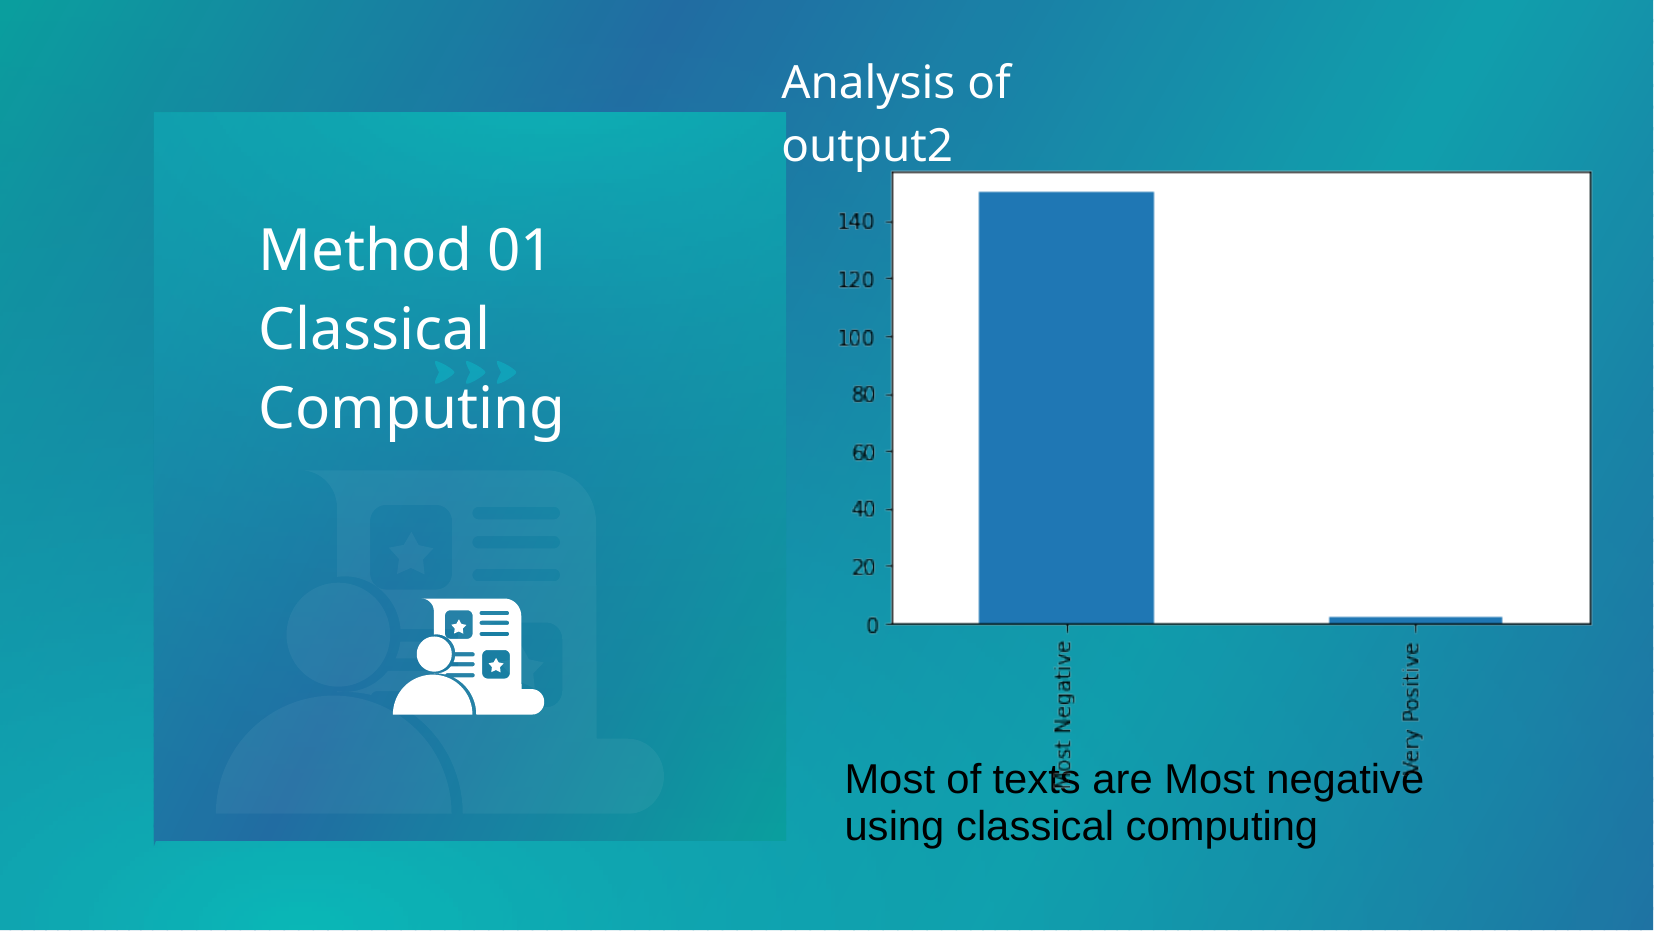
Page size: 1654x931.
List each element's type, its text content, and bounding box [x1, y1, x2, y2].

text_box Method 01 Classical Computing [244, 200, 748, 428]
picture [0, 0, 1654, 930]
title Most of texts are Most negative using classical computing [844, 803, 1477, 896]
text_box Analysis of output2 [766, 42, 1112, 183]
text_box [153, 112, 787, 847]
